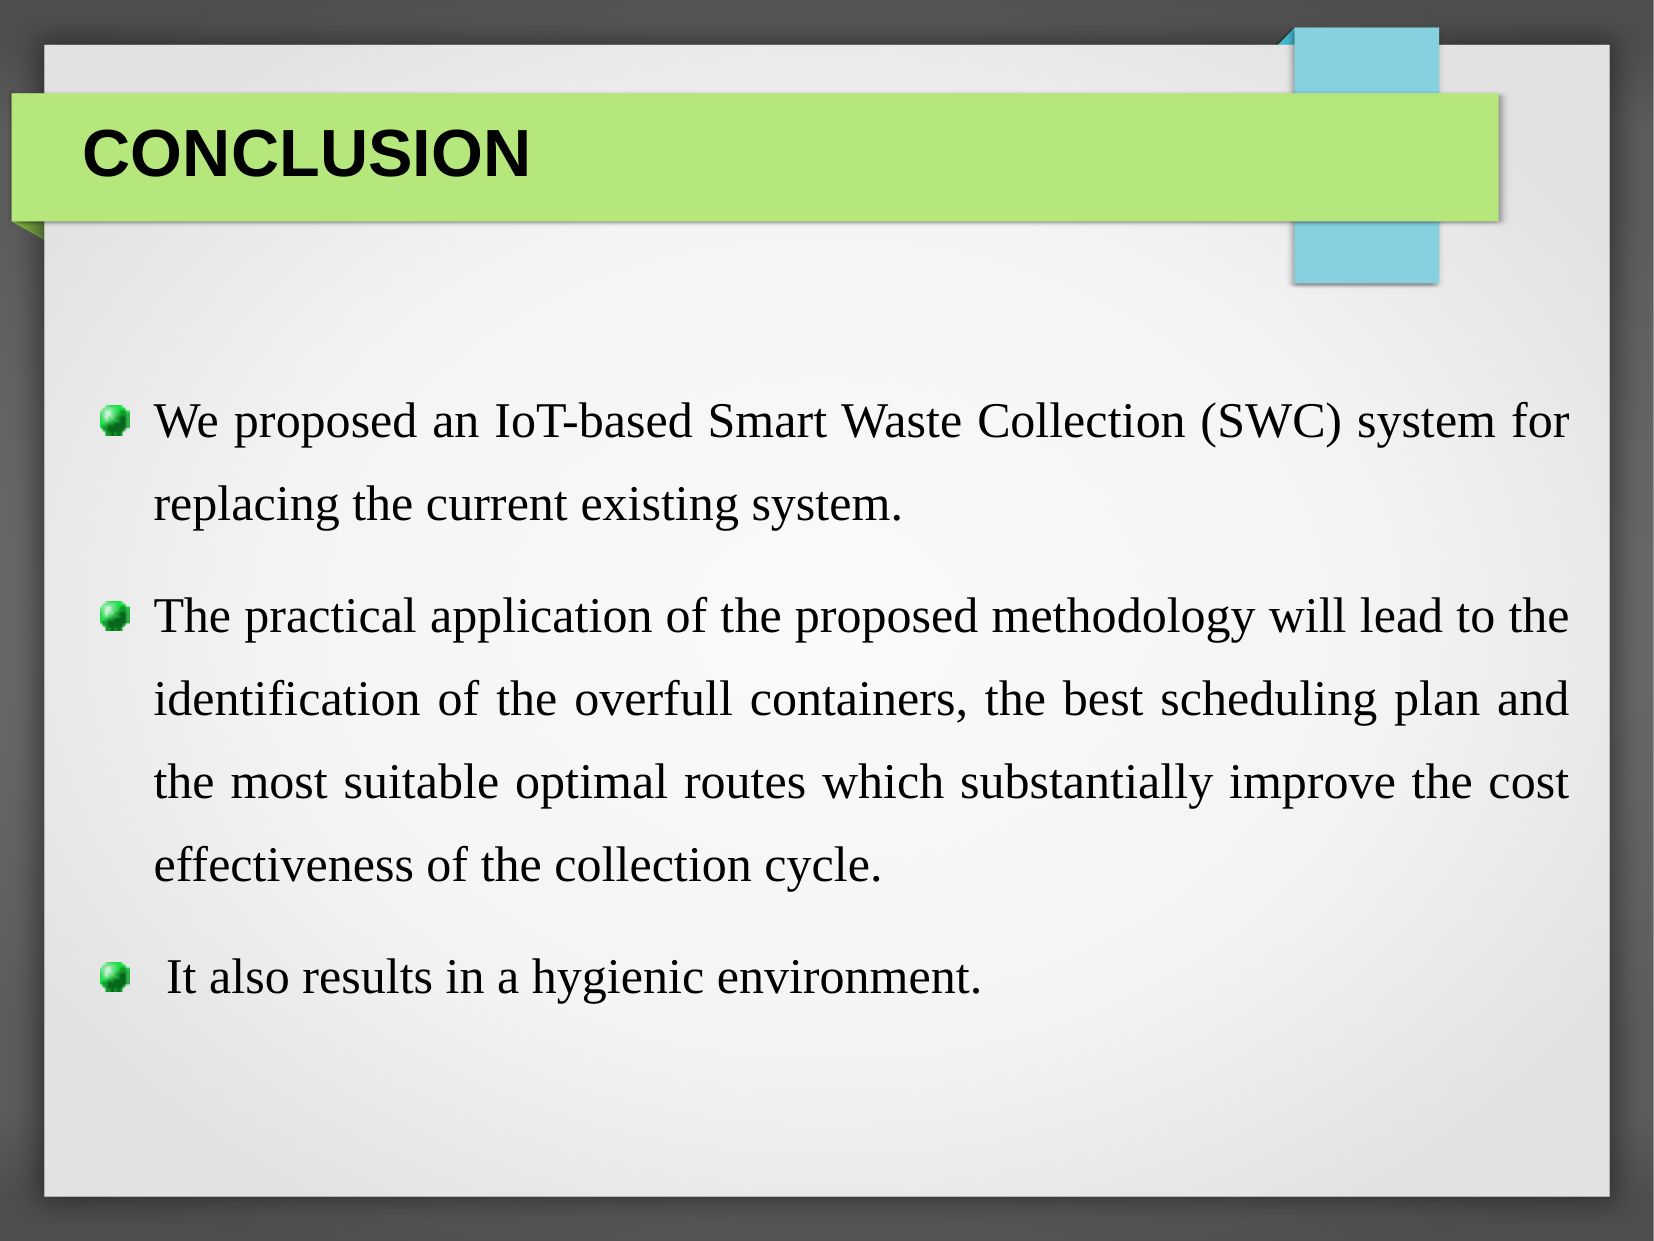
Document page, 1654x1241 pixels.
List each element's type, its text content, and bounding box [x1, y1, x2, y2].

picture [0, 0, 1654, 1241]
list We proposed an IoT-based Smart Waste Collection (SWC) system for replacing the current existing system. The practical application of the proposed methodology will lead to the identification of the overfull containers, the best scheduling plan and the most suitable optimal routes which substantially improve the cost effectiveness of the collection cycle. It also results in a hygienic environment. [82, 290, 1571, 1010]
title CONCLUSION [82, 94, 1264, 213]
